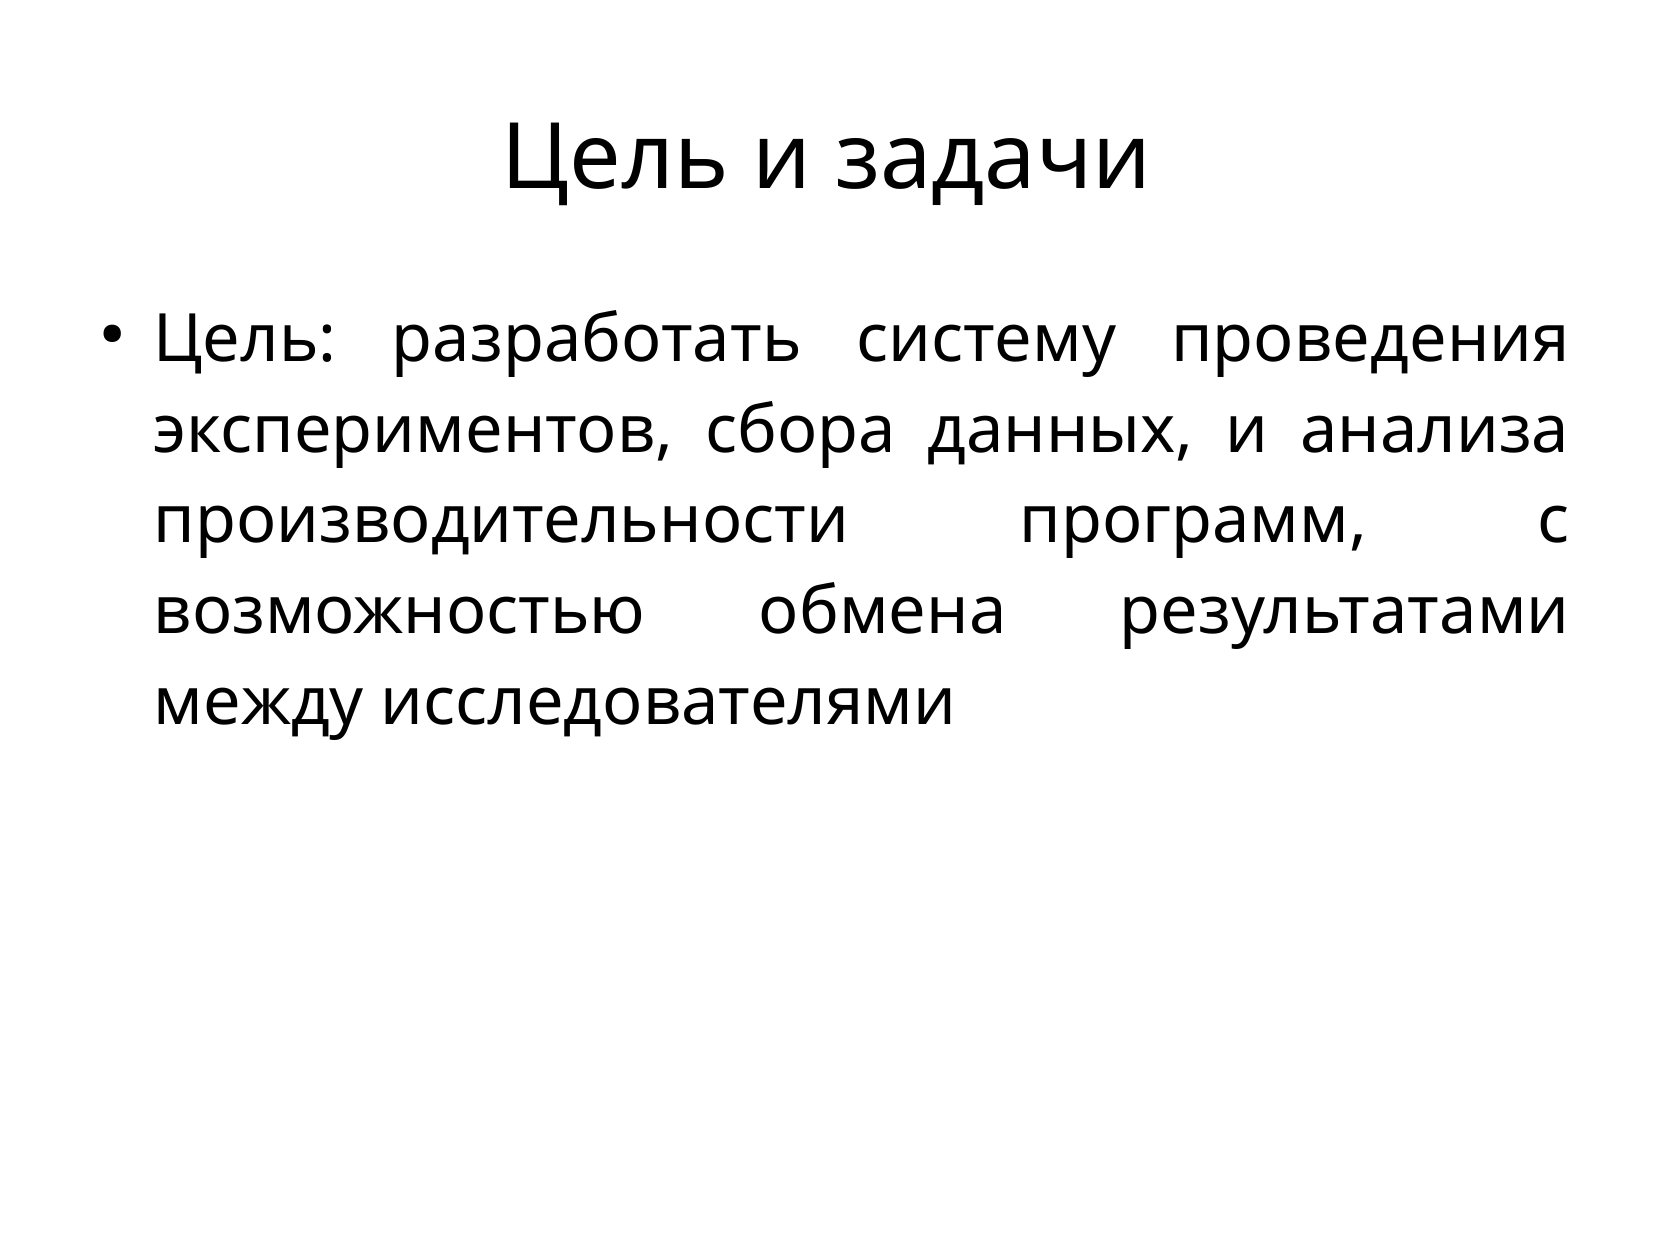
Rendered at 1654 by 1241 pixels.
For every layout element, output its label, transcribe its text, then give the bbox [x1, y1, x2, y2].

list Цель: разработать систему проведения экспериментов, сбора данных, и анализа производительности программ, с возможностью обмена результатами между исследователями [82, 290, 1571, 1010]
title Цель и задачи [82, 49, 1571, 257]
